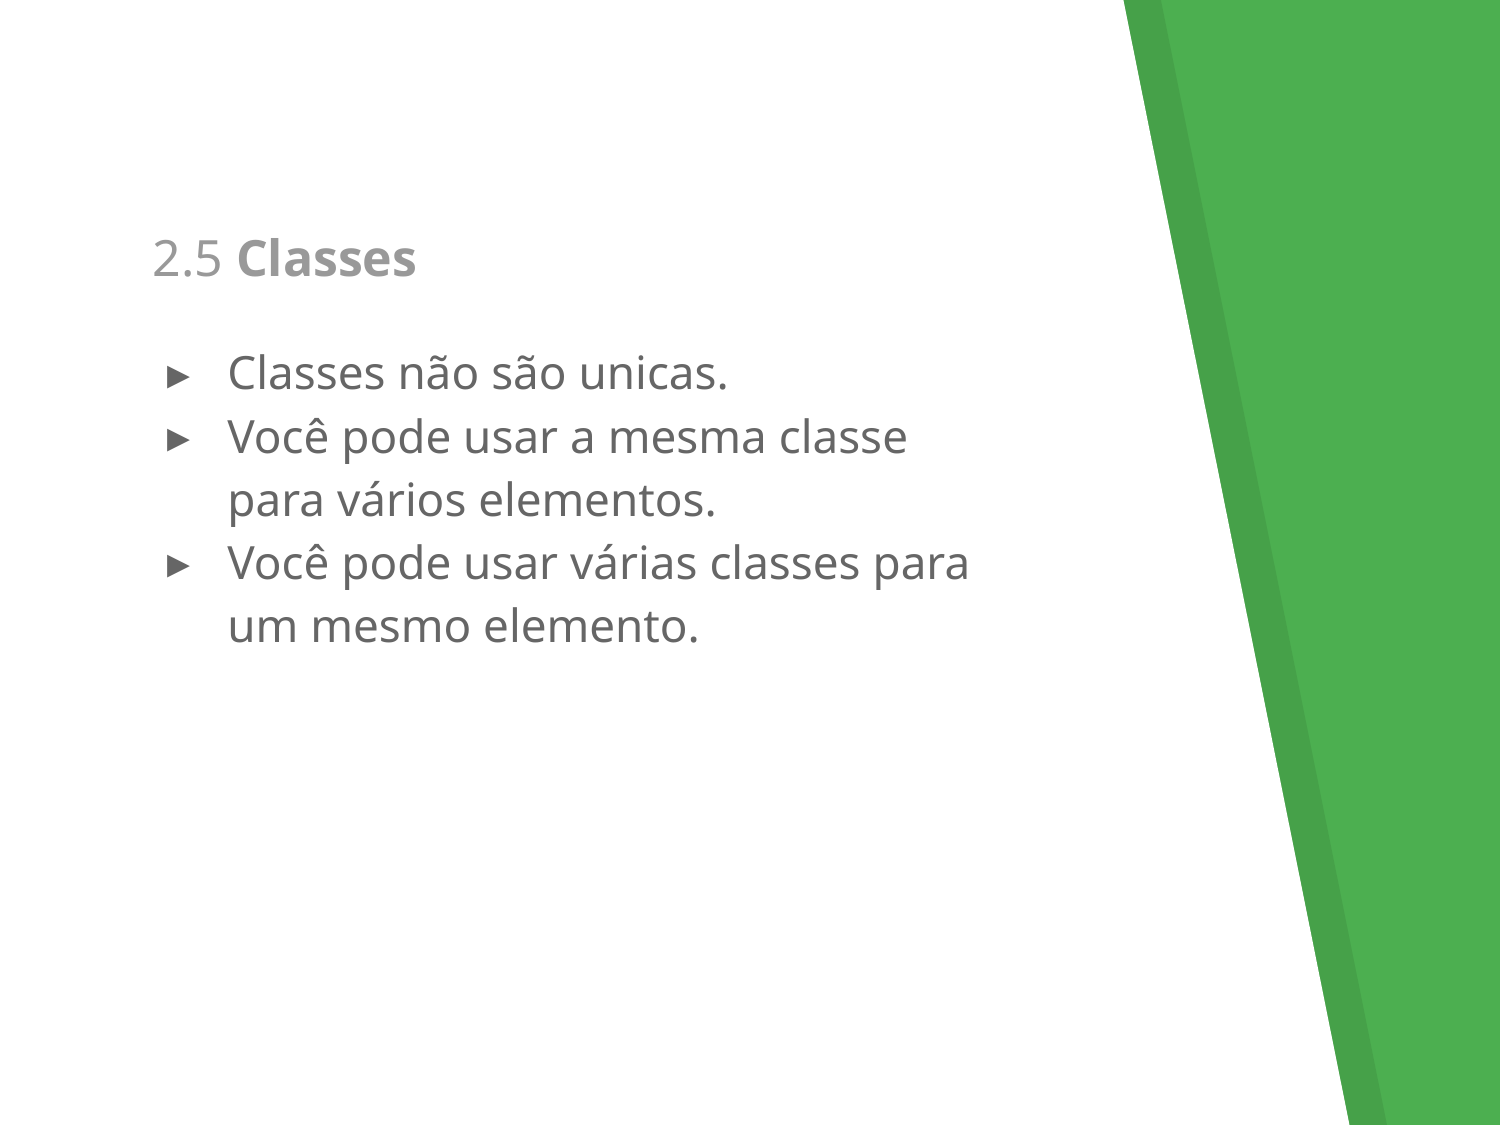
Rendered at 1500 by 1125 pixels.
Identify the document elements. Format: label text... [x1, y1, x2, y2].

title 2.5 Classes [137, 195, 1011, 302]
list Classes não são unicas. Você pode usar a mesma classe para vários elementos. Você pode usar várias classes para um mesmo elemento. [137, 329, 1011, 823]
